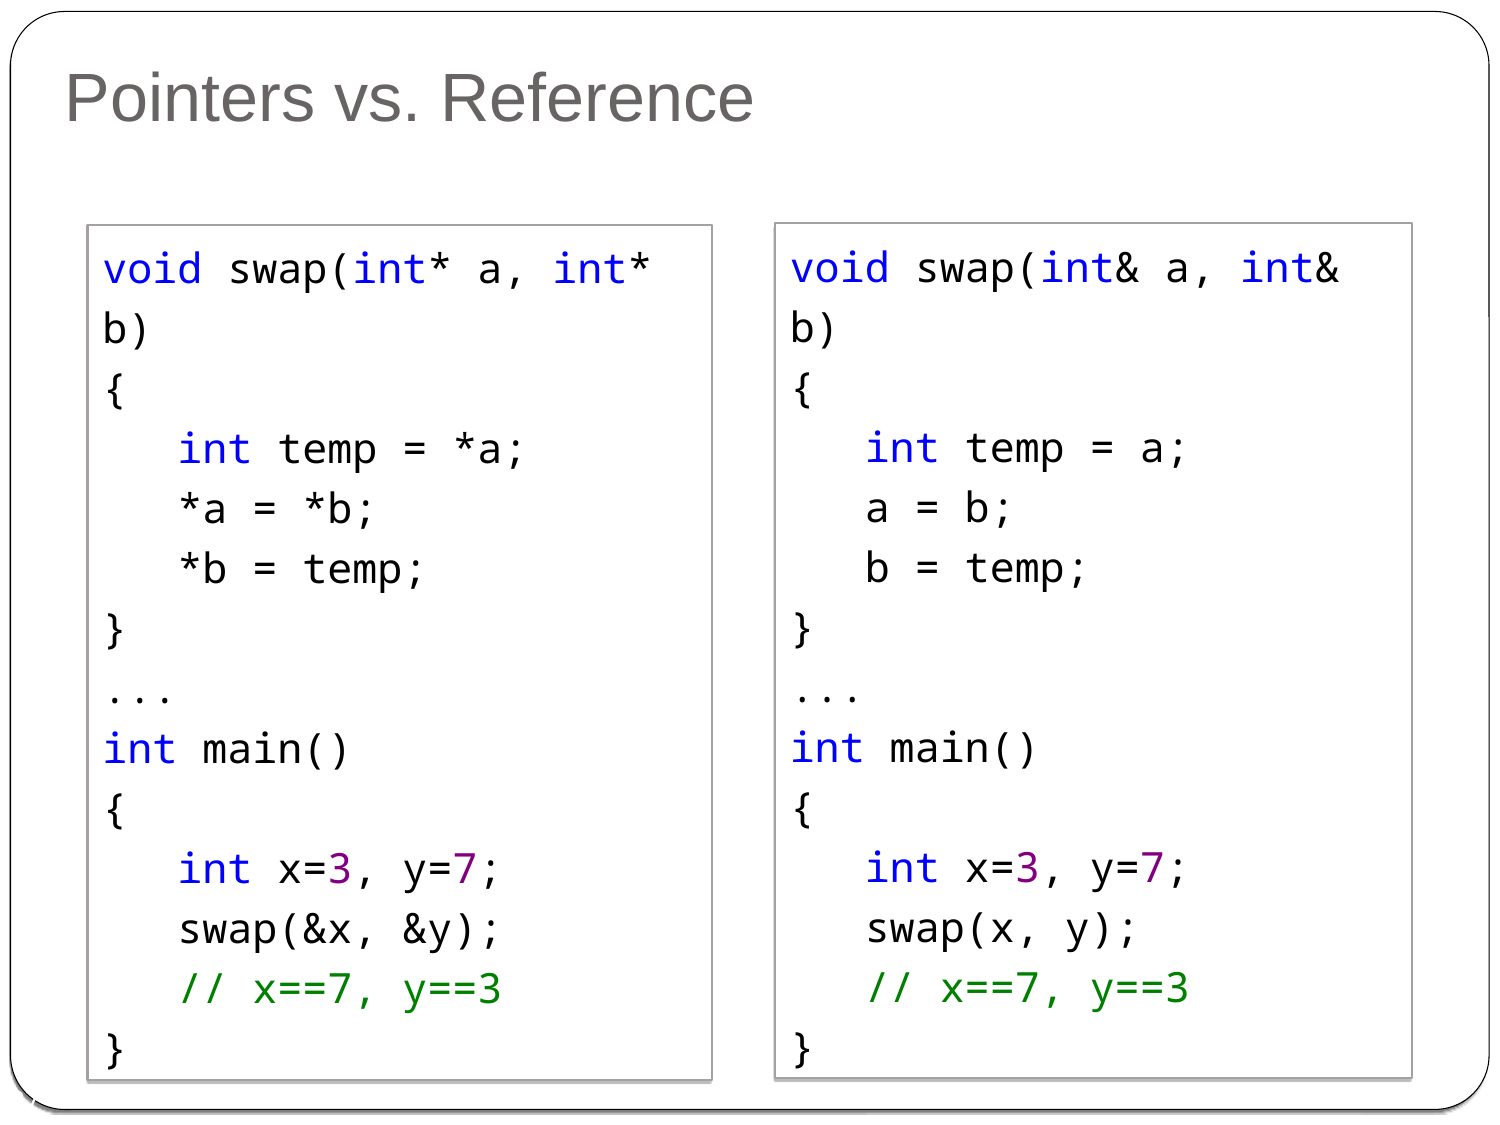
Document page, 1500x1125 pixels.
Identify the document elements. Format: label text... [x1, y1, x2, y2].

text_box void swap(int* a, int* b) { int temp = *a; *a = *b; *b = temp; } ... int main() { int x=3, y=7; swap(&x, &y); // x==7, y==3 } [87, 224, 713, 1080]
text_box void swap(int& a, int& b) { int temp = a; a = b; b = temp; } ... int main() { int x=3, y=7; swap(x, y); // x==7, y==3 } [774, 223, 1413, 1079]
slide_number <number> [0, 1074, 50, 1125]
title Pointers vs. Reference [50, 45, 1450, 150]
